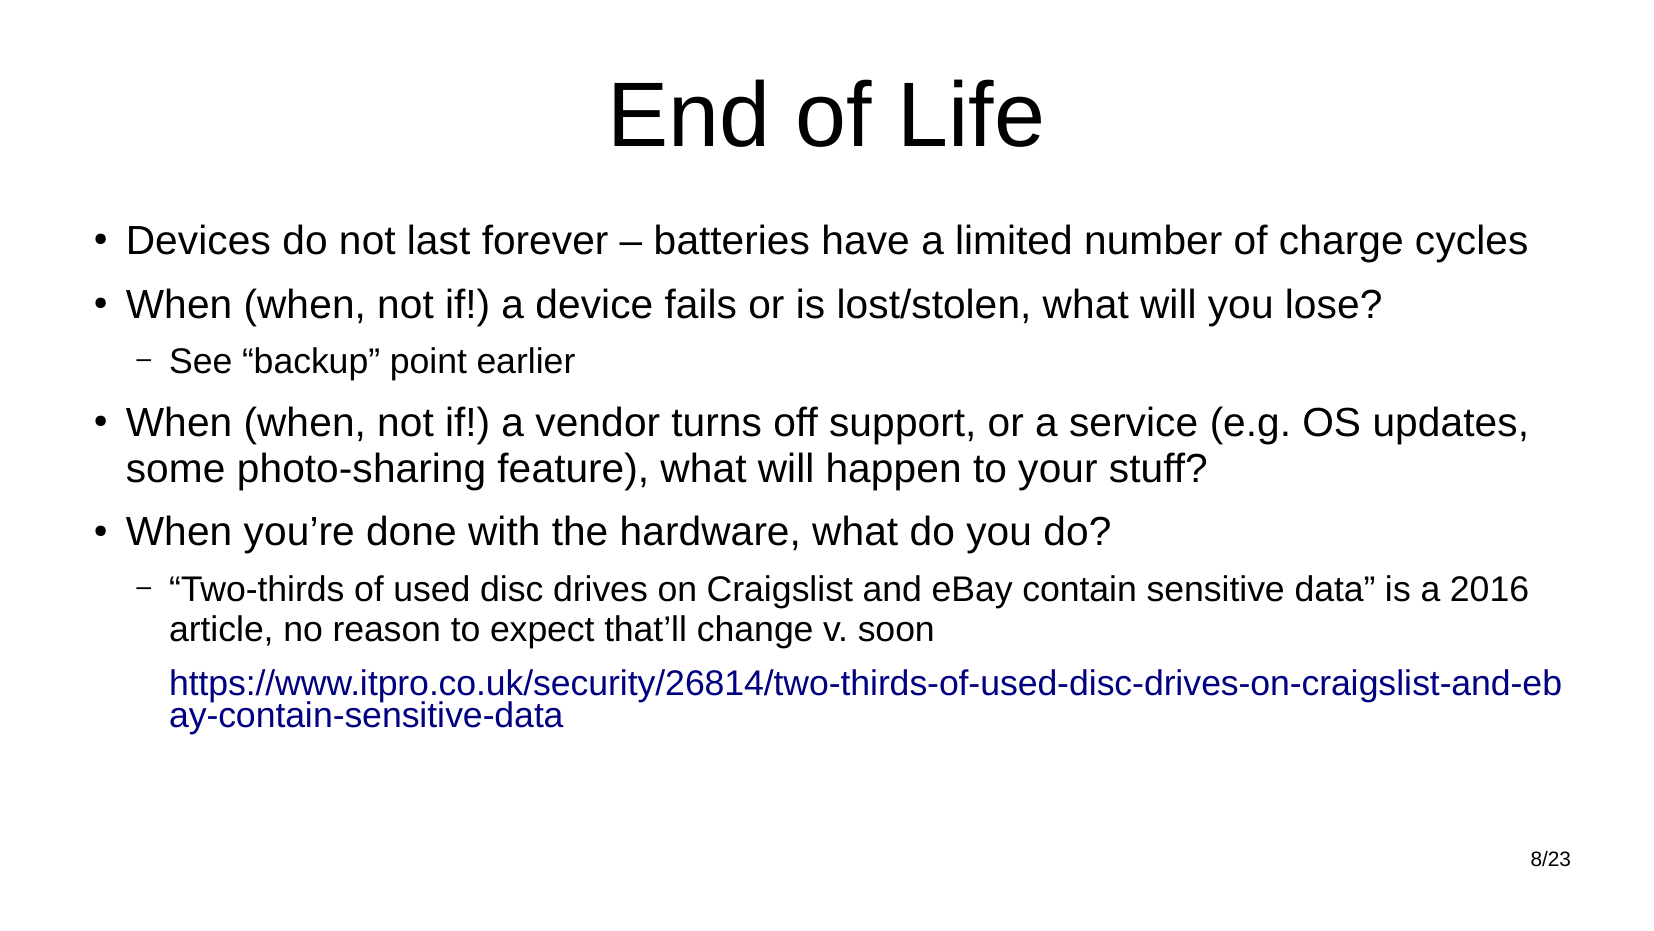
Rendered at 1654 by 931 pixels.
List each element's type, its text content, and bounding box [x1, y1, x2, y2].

list Devices do not last forever – batteries have a limited number of charge cycles When (when, not if!) a device fails or is lost/stolen, what will you lose? See “backup” point earlier When (when, not if!) a vendor turns off support, or a service (e.g. OS updates, some photo-sharing feature), what will happen to your stuff? When you’re done with the hardware, what do you do? “Two-thirds of used disc drives on Craigslist and eBay contain sensitive data” is a 2016 article, no reason to expect that’ll change v. soon https://www.itpro.co.uk/security/26814/two-thirds-of-used-disc-drives-on-craigslist-and-ebay-contain-sensitive-data [82, 217, 1571, 758]
title End of Life [82, 37, 1571, 193]
